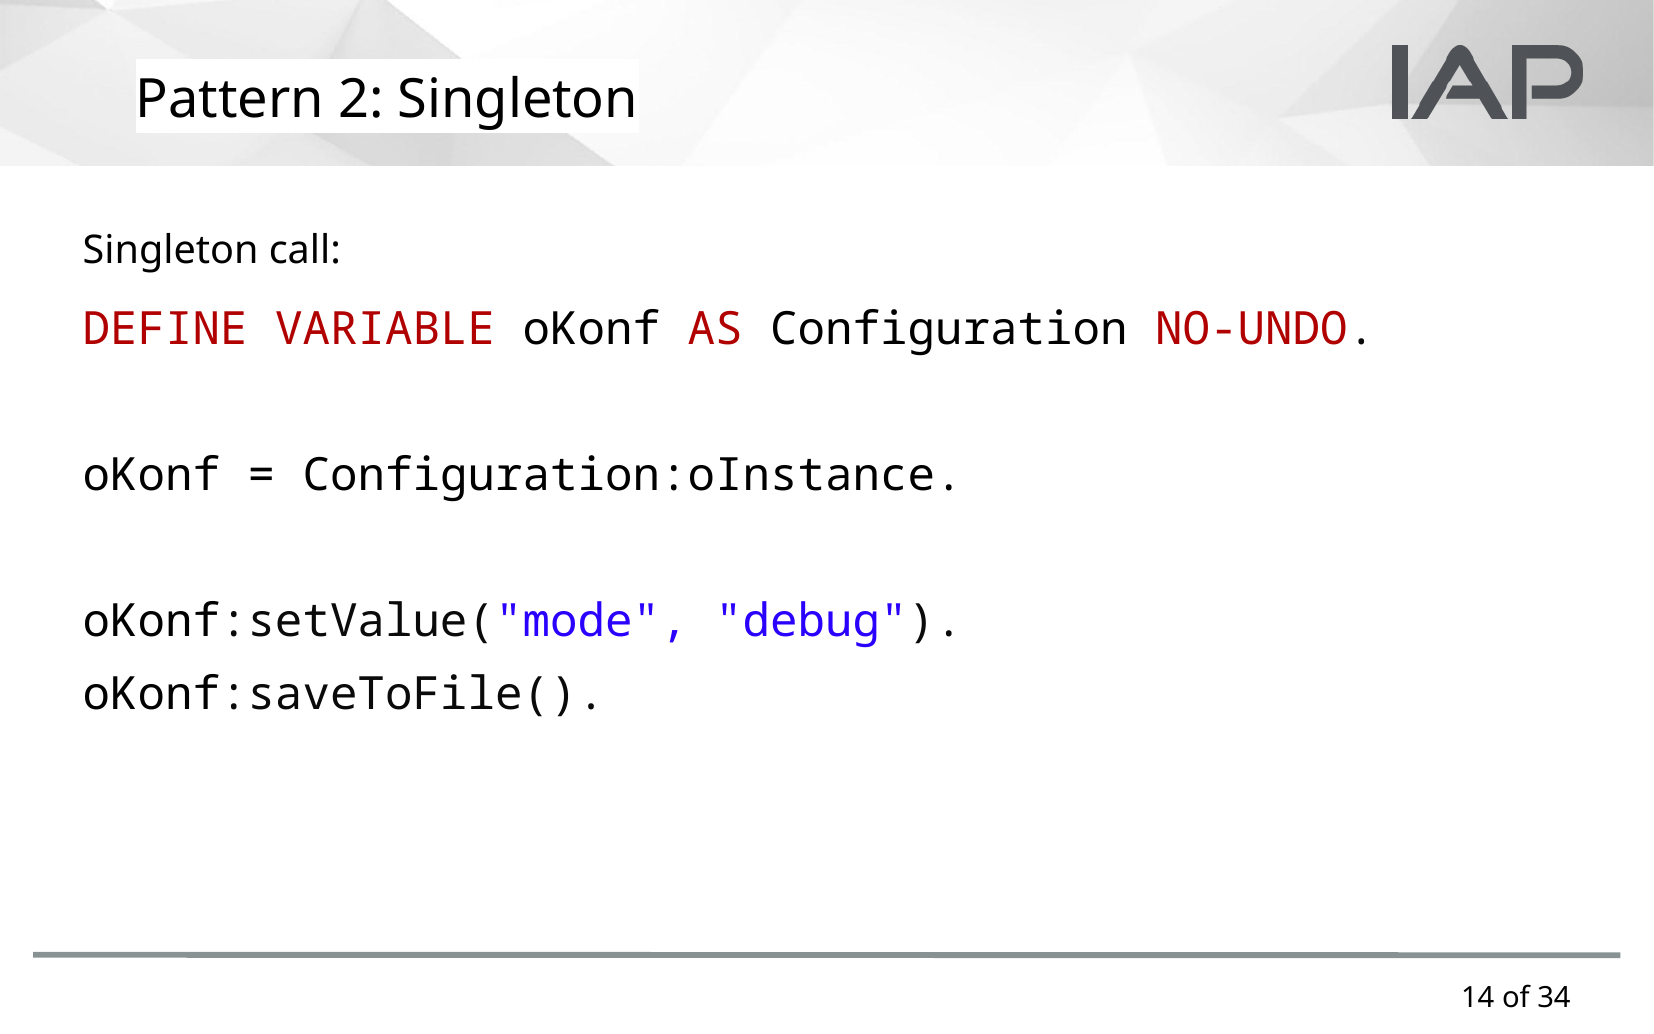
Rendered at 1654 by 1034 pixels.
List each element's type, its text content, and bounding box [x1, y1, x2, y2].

list DEFINE VARIABLE oKonf AS Configuration NO-UNDO. oKonf = Configuration:oInstance. oKonf:setValue("mode", "debug"). oKonf:saveToFile(). [82, 295, 1571, 915]
list Singleton call: [82, 221, 1571, 295]
picture [0, 0, 1654, 166]
title Pattern 2: Singleton [135, 41, 1264, 152]
